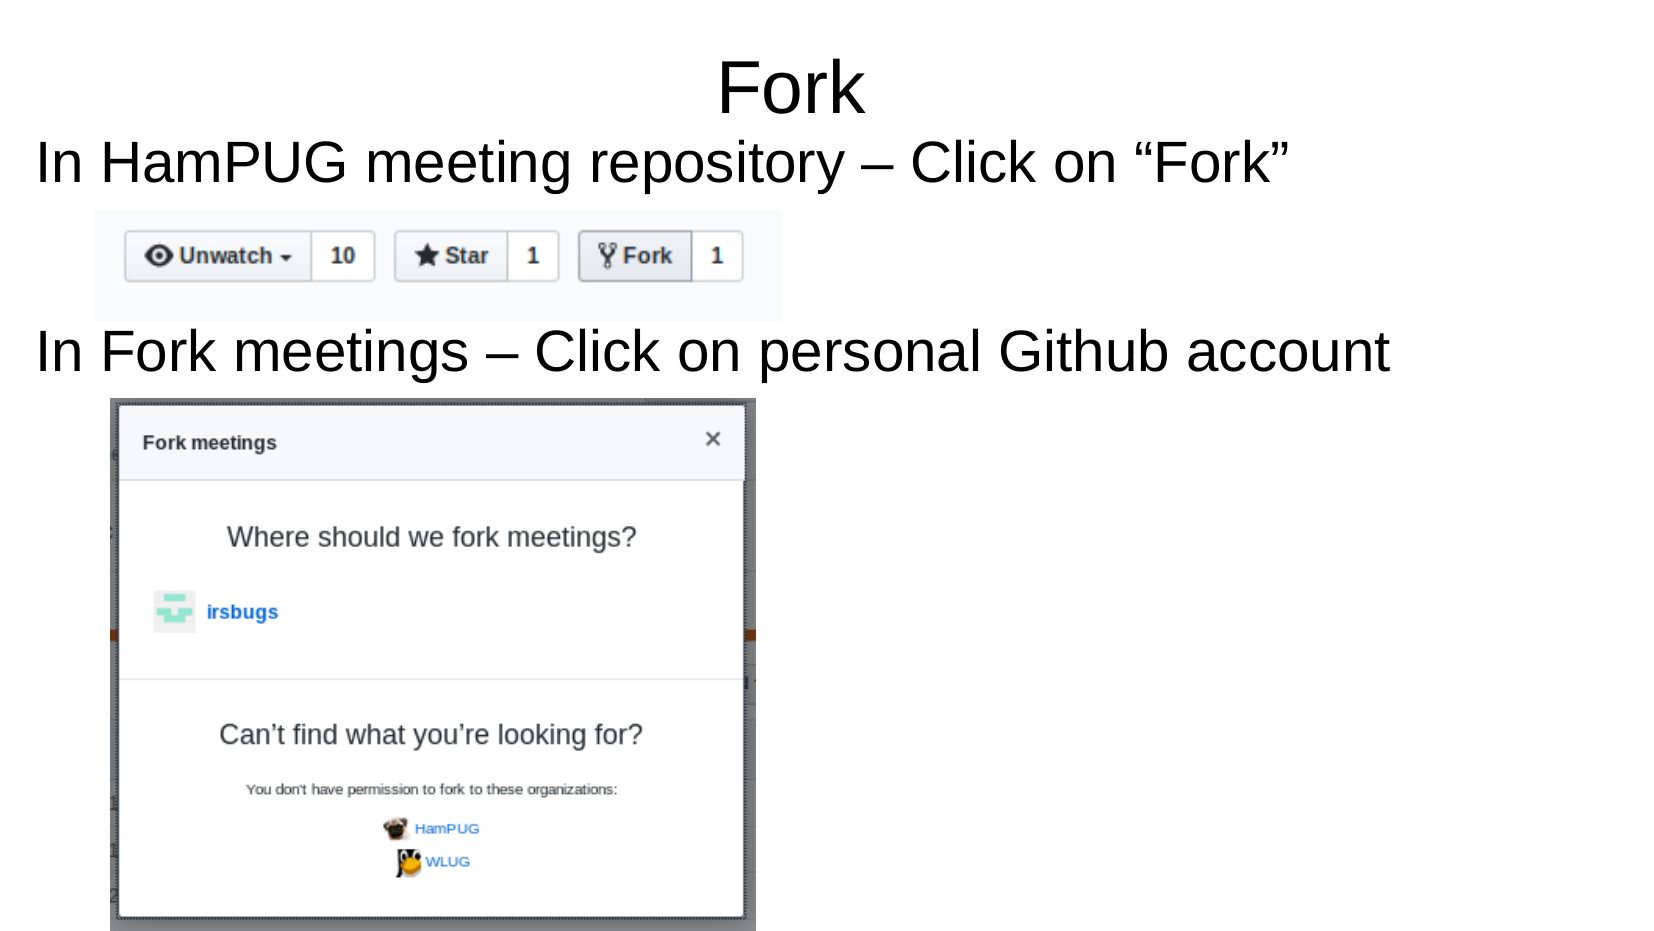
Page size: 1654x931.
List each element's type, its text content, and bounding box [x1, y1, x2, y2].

title Fork [47, 45, 1536, 129]
subtitle In HamPUG meeting repository – Click on “Fork” [35, 129, 1571, 195]
picture [110, 398, 756, 931]
text_box In Fork meetings – Click on personal Github account [35, 318, 1607, 384]
picture [94, 210, 781, 318]
